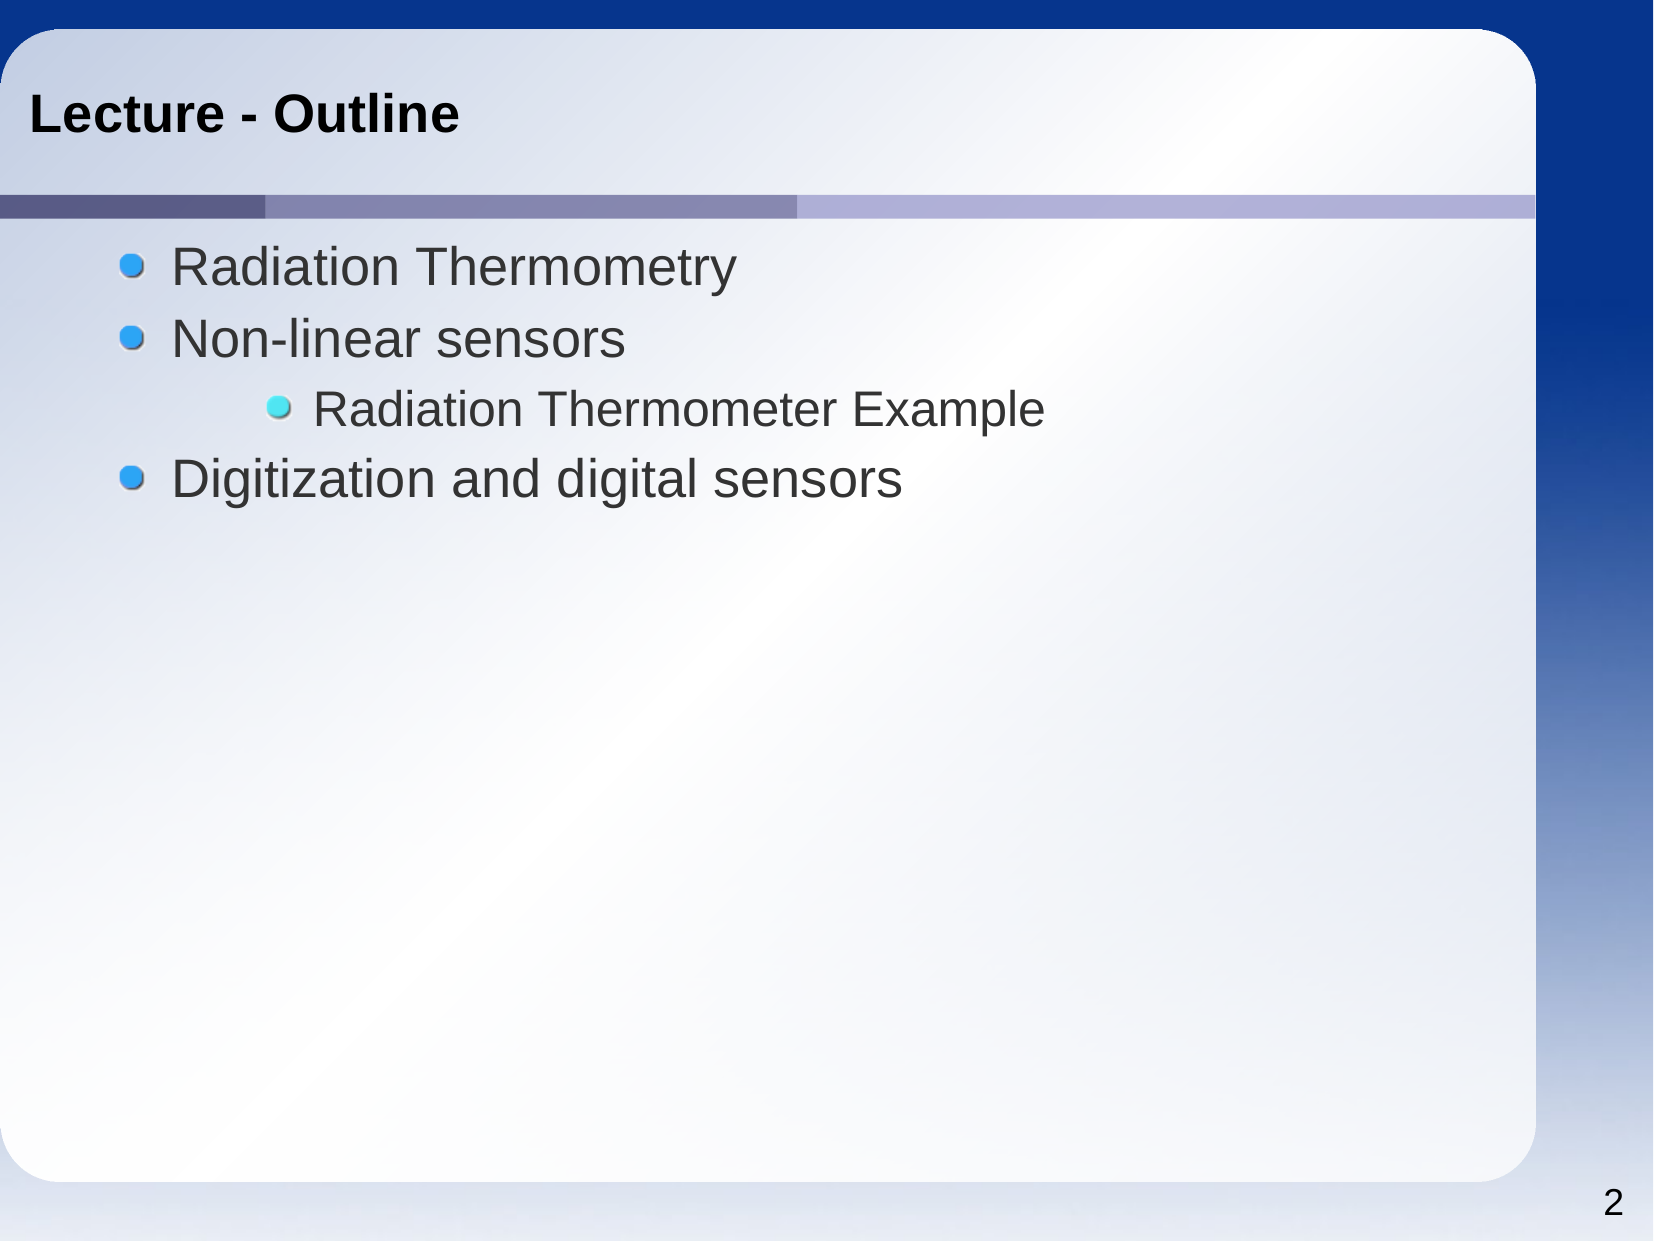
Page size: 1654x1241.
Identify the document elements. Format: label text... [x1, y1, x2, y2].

picture [0, 0, 1654, 1241]
title Lecture - Outline [29, 49, 1506, 178]
list Radiation Thermometry Non-linear sensors Radiation Thermometer Example Digitization and digital sensors [29, 236, 1506, 1152]
